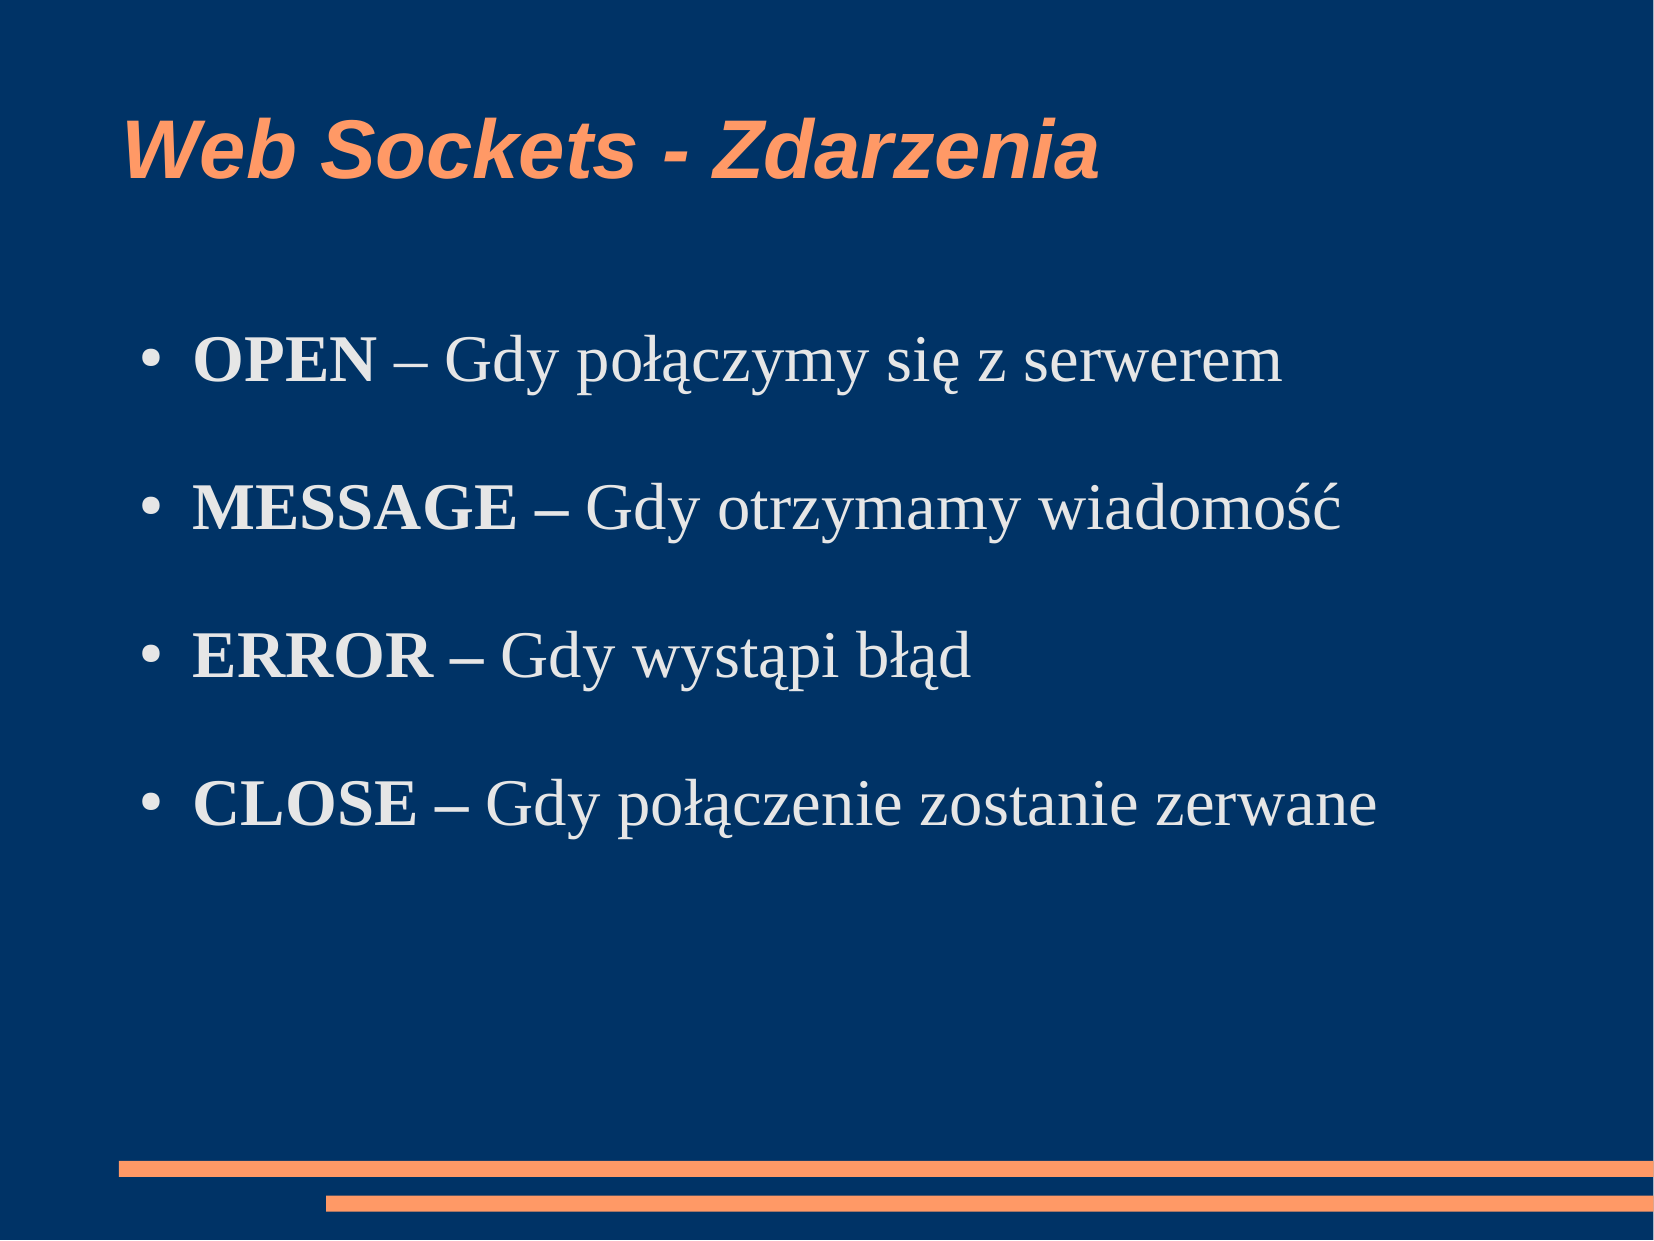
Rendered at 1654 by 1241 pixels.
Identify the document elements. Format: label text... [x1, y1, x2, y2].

title Web Sockets - Zdarzenia [121, 46, 1534, 254]
list OPEN – Gdy połączymy się z serwerem MESSAGE – Gdy otrzymamy wiadomość ERROR – Gdy wystąpi błąd CLOSE – Gdy połączenie zostanie zerwane [121, 322, 1561, 1132]
